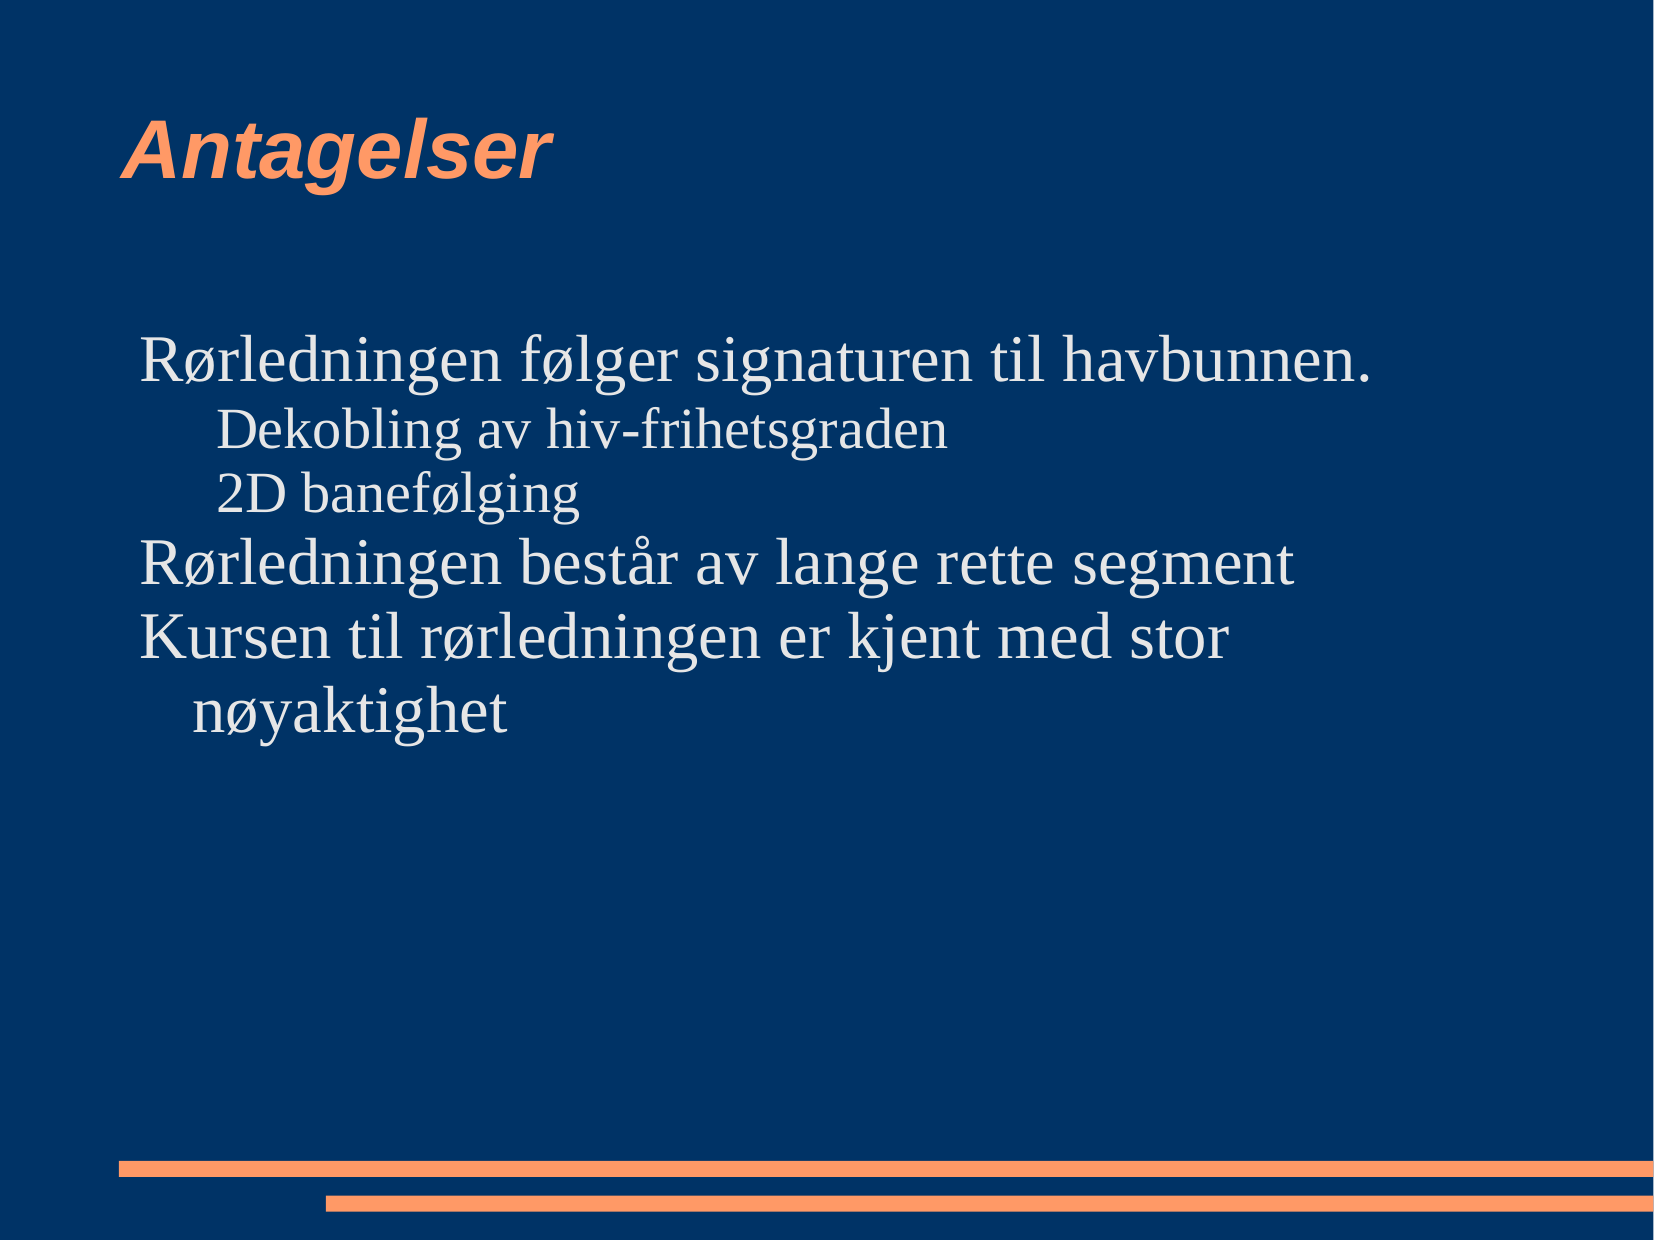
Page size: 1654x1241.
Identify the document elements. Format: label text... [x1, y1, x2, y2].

title Antagelser [121, 46, 1534, 254]
list Rørledningen følger signaturen til havbunnen. Dekobling av hiv-frihetsgraden 2D banefølging Rørledningen består av lange rette segment Kursen til rørledningen er kjent med stor nøyaktighet [121, 322, 1561, 1133]
